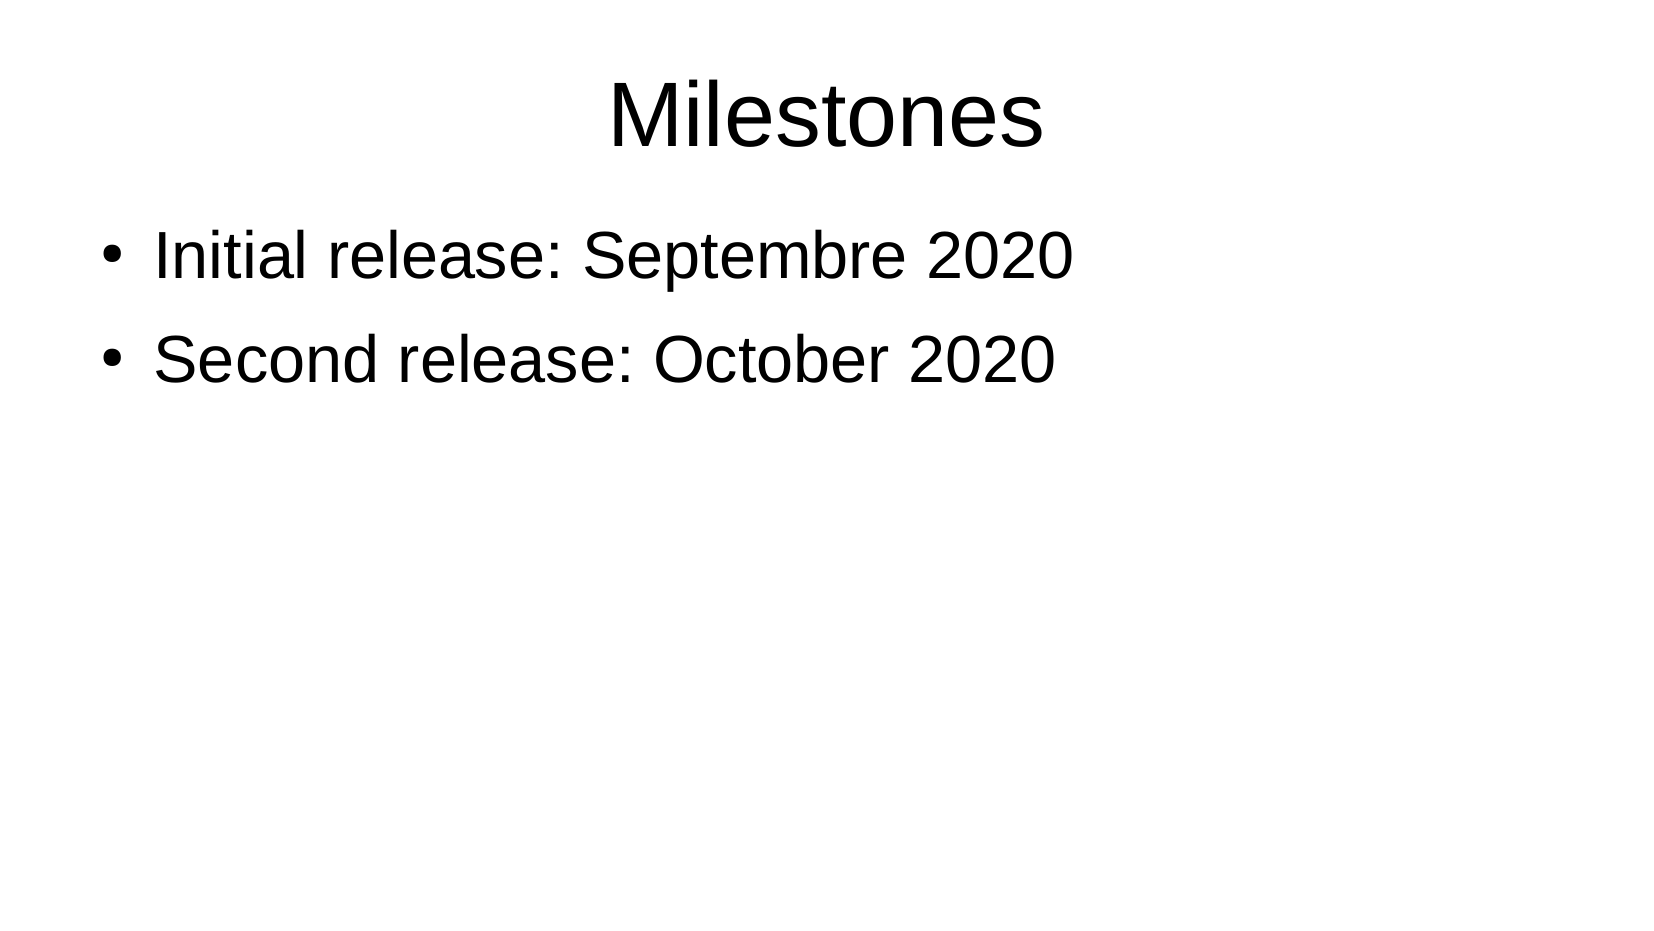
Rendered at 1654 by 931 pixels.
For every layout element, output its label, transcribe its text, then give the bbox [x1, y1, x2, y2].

title Milestones [82, 37, 1571, 193]
list Initial release: Septembre 2020 Second release: October 2020 [82, 217, 1571, 758]
